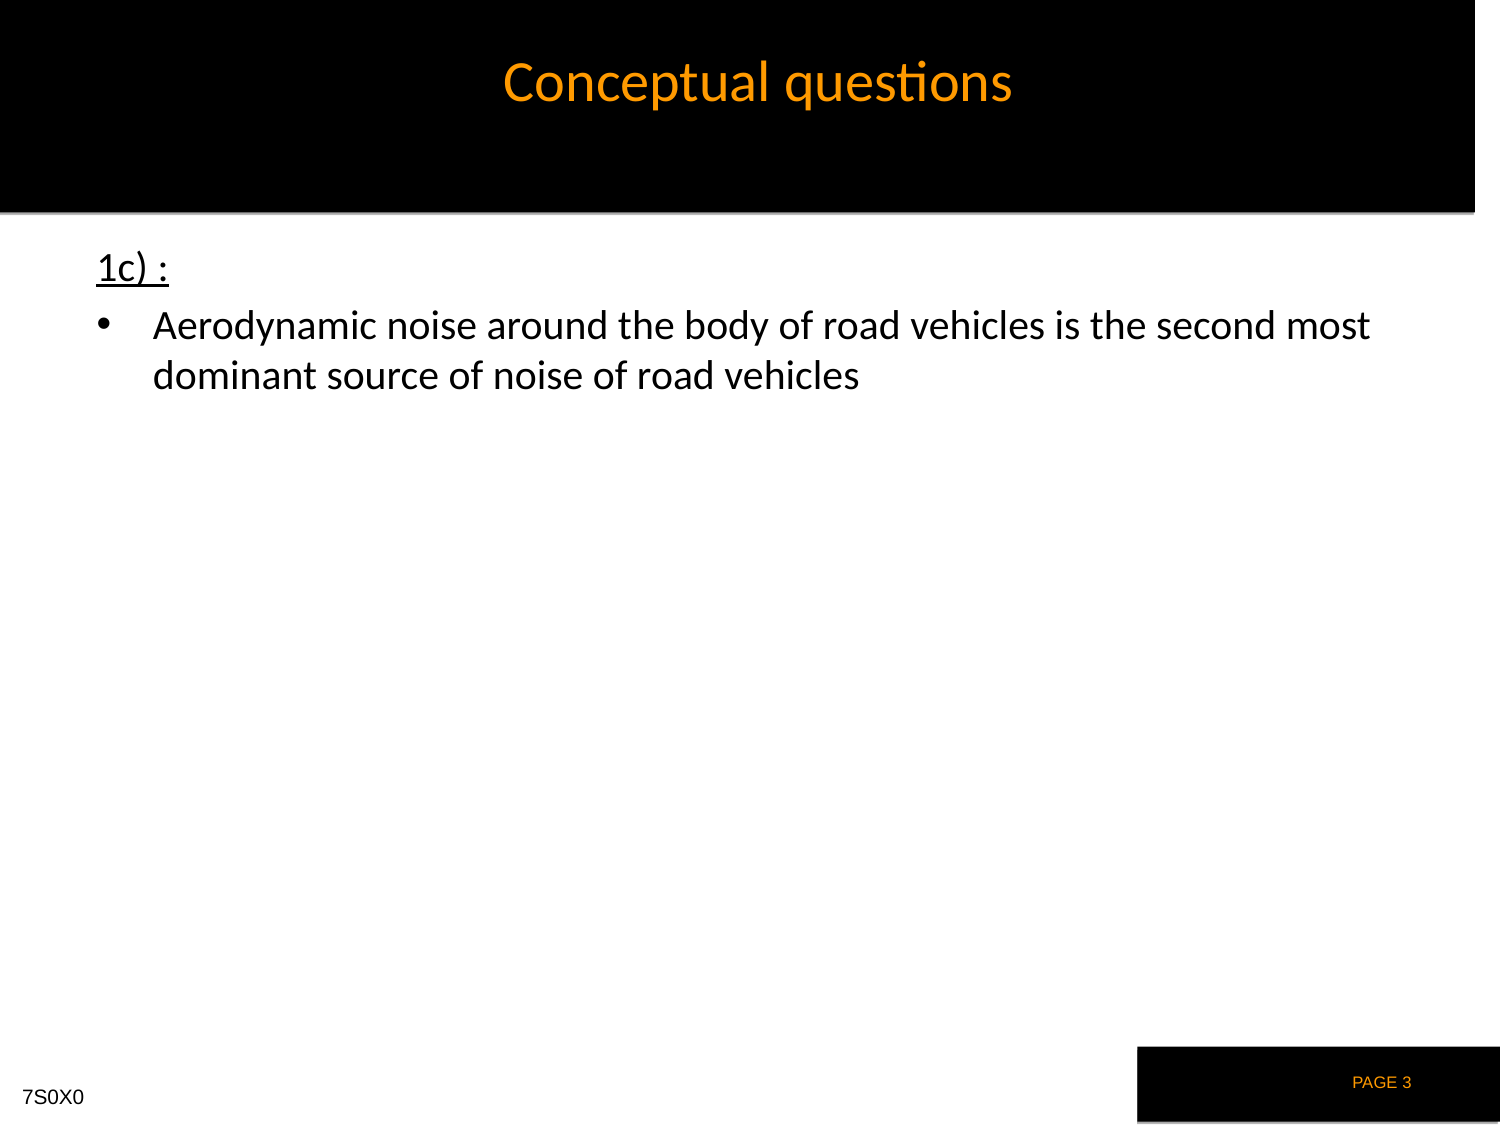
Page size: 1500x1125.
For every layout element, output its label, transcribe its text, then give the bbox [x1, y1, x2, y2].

list 1c) : Aerodynamic noise around the body of road vehicles is the second most dominant source of noise of road vehicles [81, 232, 1394, 882]
title Conceptual questions [100, 35, 1417, 187]
text_box [1137, 1046, 1500, 1122]
text_box 7S0X0 [22, 1080, 613, 1112]
text_box [0, 0, 1475, 213]
text_box PAGE 3 [1352, 1066, 1453, 1098]
